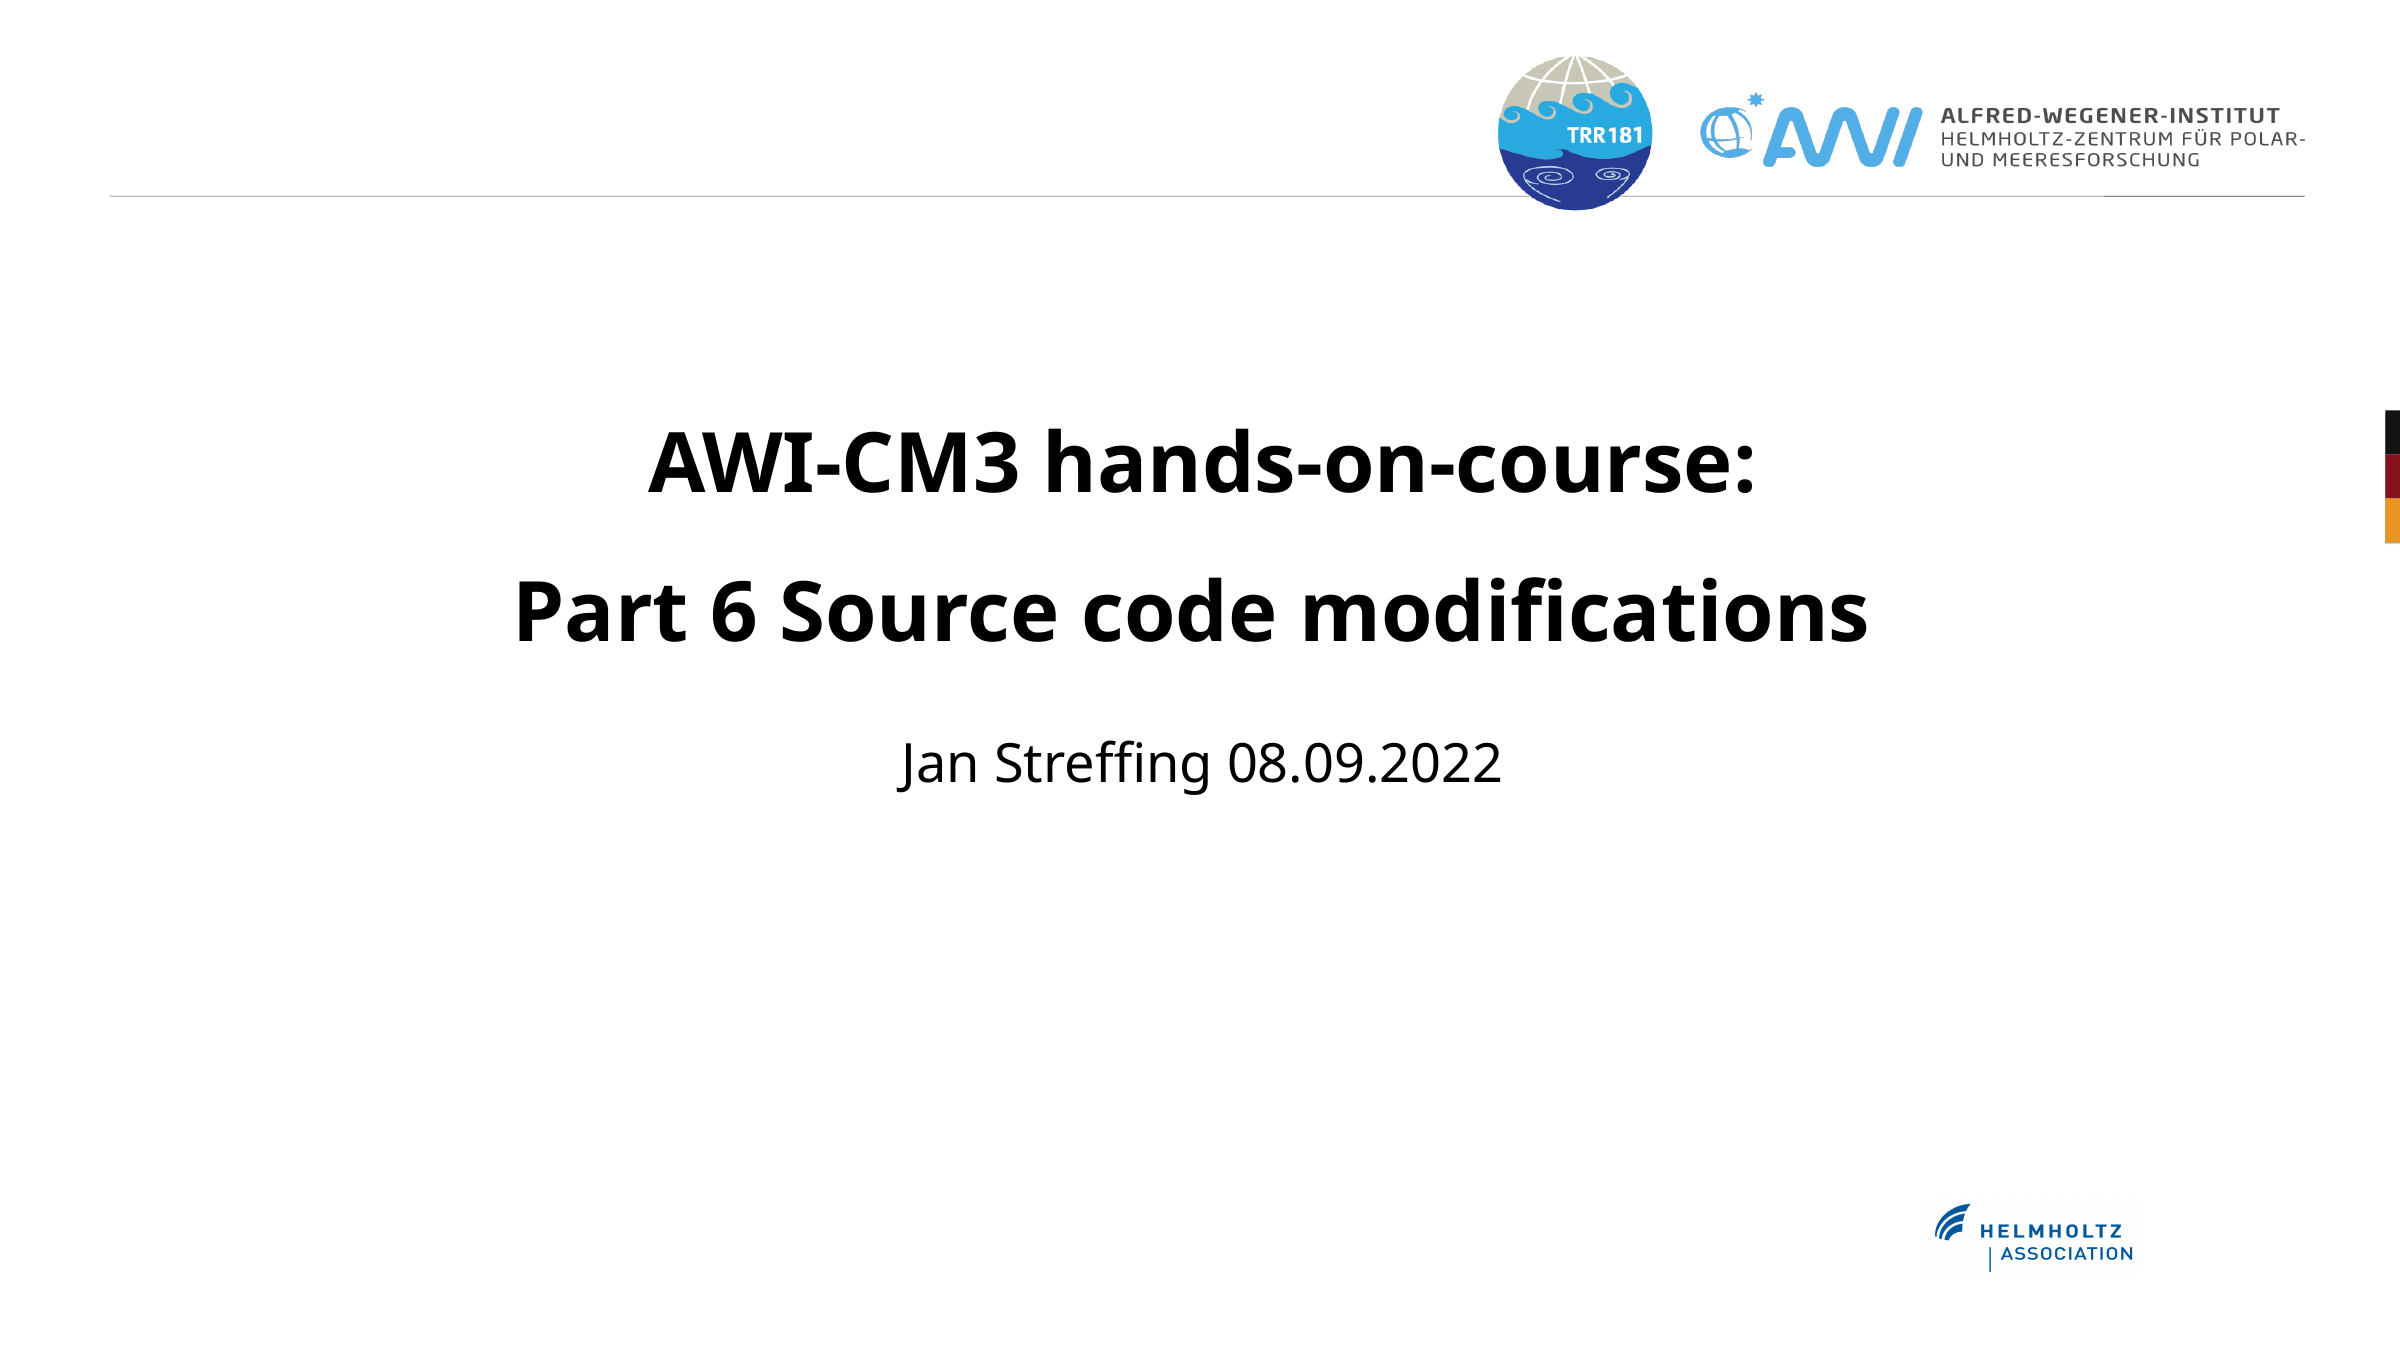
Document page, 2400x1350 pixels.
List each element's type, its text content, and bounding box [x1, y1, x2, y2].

picture [1495, 53, 1654, 213]
picture [1700, 92, 2305, 167]
text_box AWI-CM3 hands-on-course: Part 6 Source code modifications Jan Streffing 08.09.2022 [109, 232, 2297, 1286]
